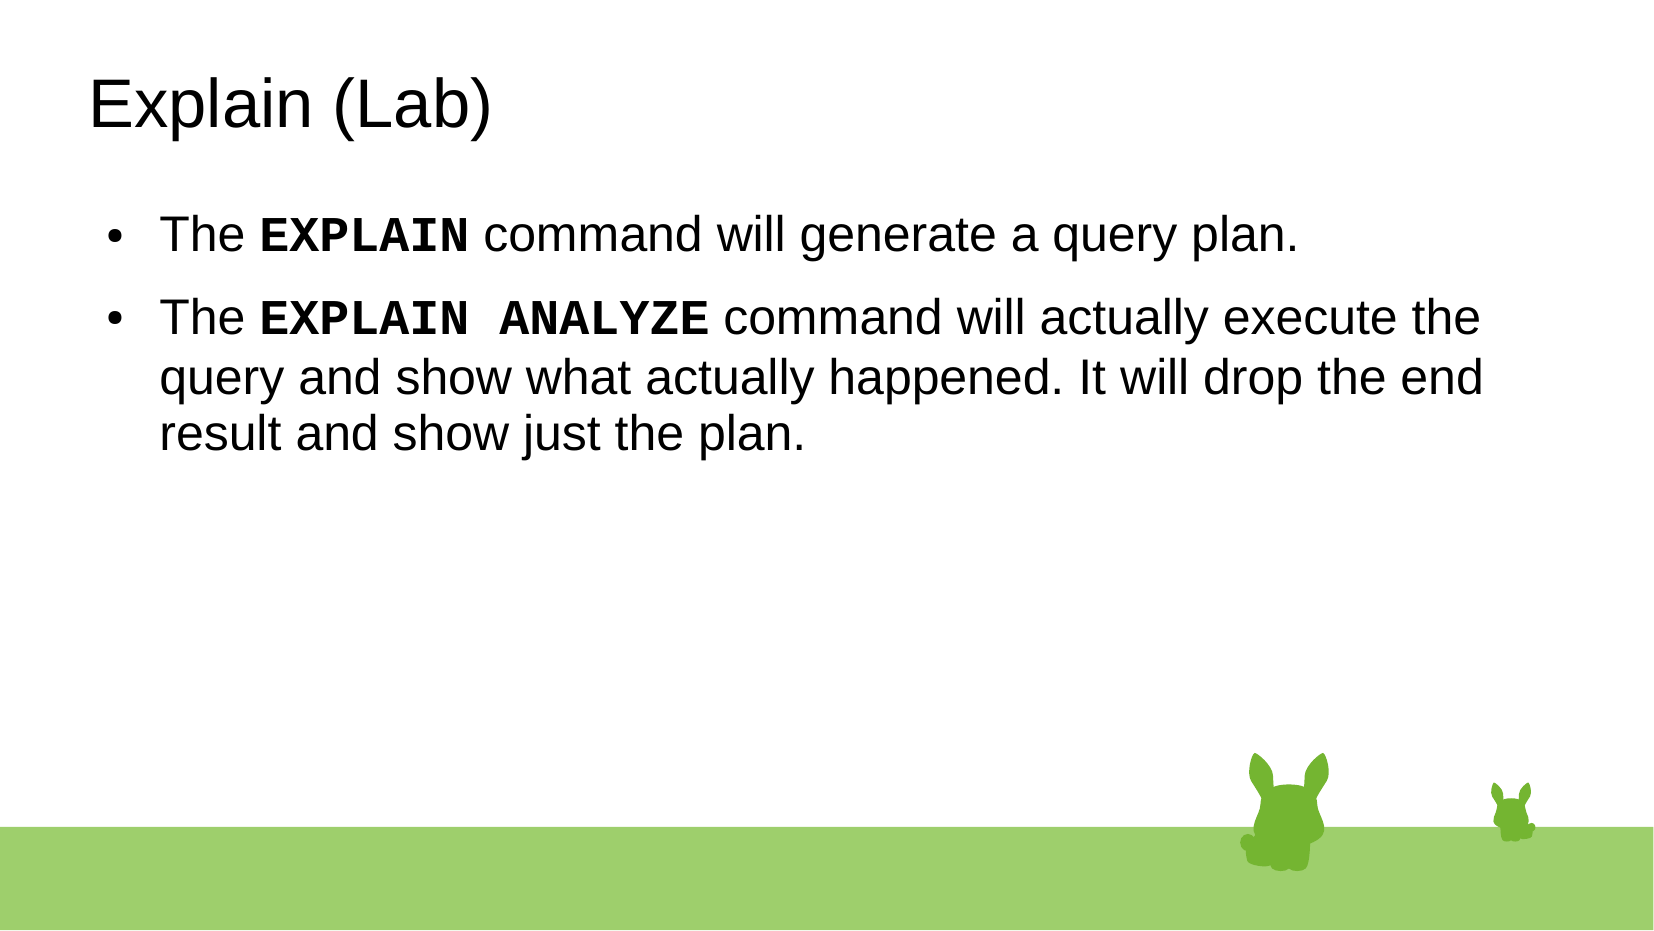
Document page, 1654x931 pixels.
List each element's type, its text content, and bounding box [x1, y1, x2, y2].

list The EXPLAIN command will generate a query plan. The EXPLAIN ANALYZE command will actually execute the query and show what actually happened. It will drop the end result and show just the plan. [88, 206, 1565, 739]
title Explain (Lab) [88, 29, 1565, 178]
